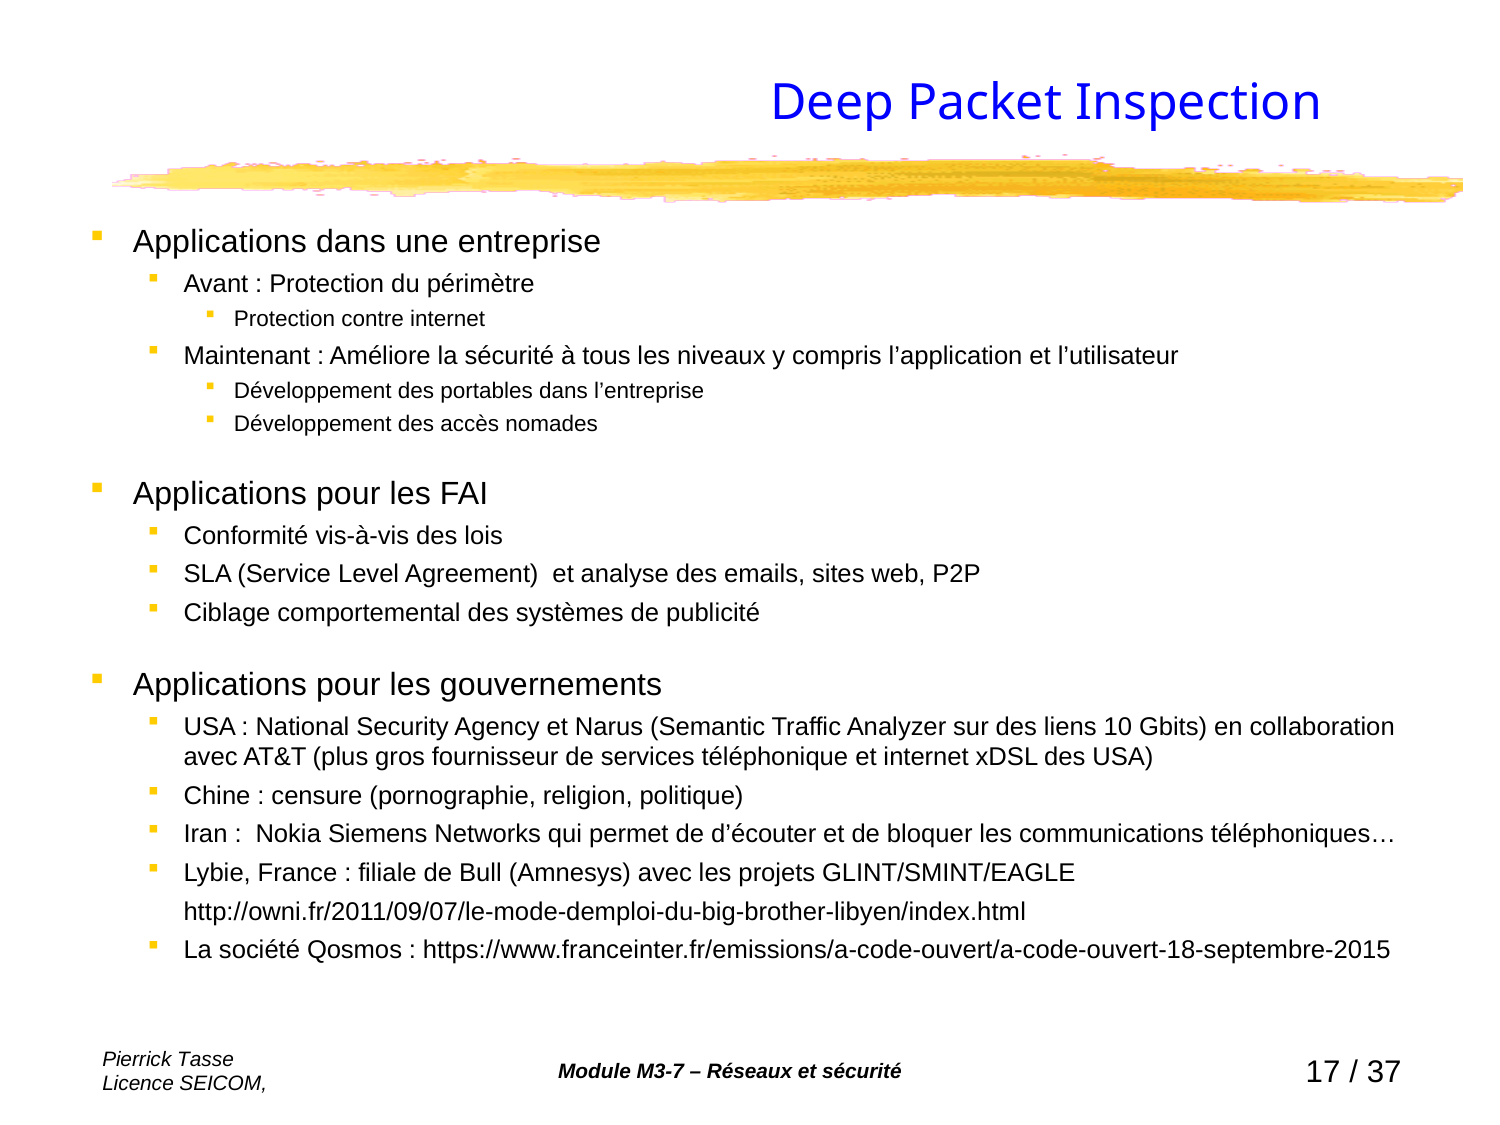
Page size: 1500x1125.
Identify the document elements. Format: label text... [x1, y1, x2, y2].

list Applications dans une entreprise Avant : Protection du périmètre Protection contre internet Maintenant : Améliore la sécurité à tous les niveaux y compris l’application et l’utilisateur Développement des portables dans l’entreprise Développement des accès nomades Applications pour les FAI Conformité vis-à-vis des lois SLA (Service Level Agreement) et analyse des emails, sites web, P2P Ciblage comportemental des systèmes de publicité Applications pour les gouvernements USA : National Security Agency et Narus (Semantic Traffic Analyzer sur des liens 10 Gbits) en collaboration avec AT&T (plus gros fournisseur de services téléphonique et internet xDSL des USA) Chine : censure (pornographie, religion, politique) Iran : Nokia Siemens Networks qui permet de d’écouter et de bloquer les communications téléphoniques… Lybie, France : filiale de Bull (Amnesys) avec les projets GLINT/SMINT/EAGLE http://owni.fr/2011/09/07/le-mode-demploi-du-big-brother-libyen/index.html La société Qosmos : https://www.franceinter.fr/emissions/a-code-ouvert/a-code-ouvert-18-septembre-2015 [74, 212, 1417, 1016]
title Deep Packet Inspection [62, 37, 1338, 138]
picture [112, 149, 1463, 213]
